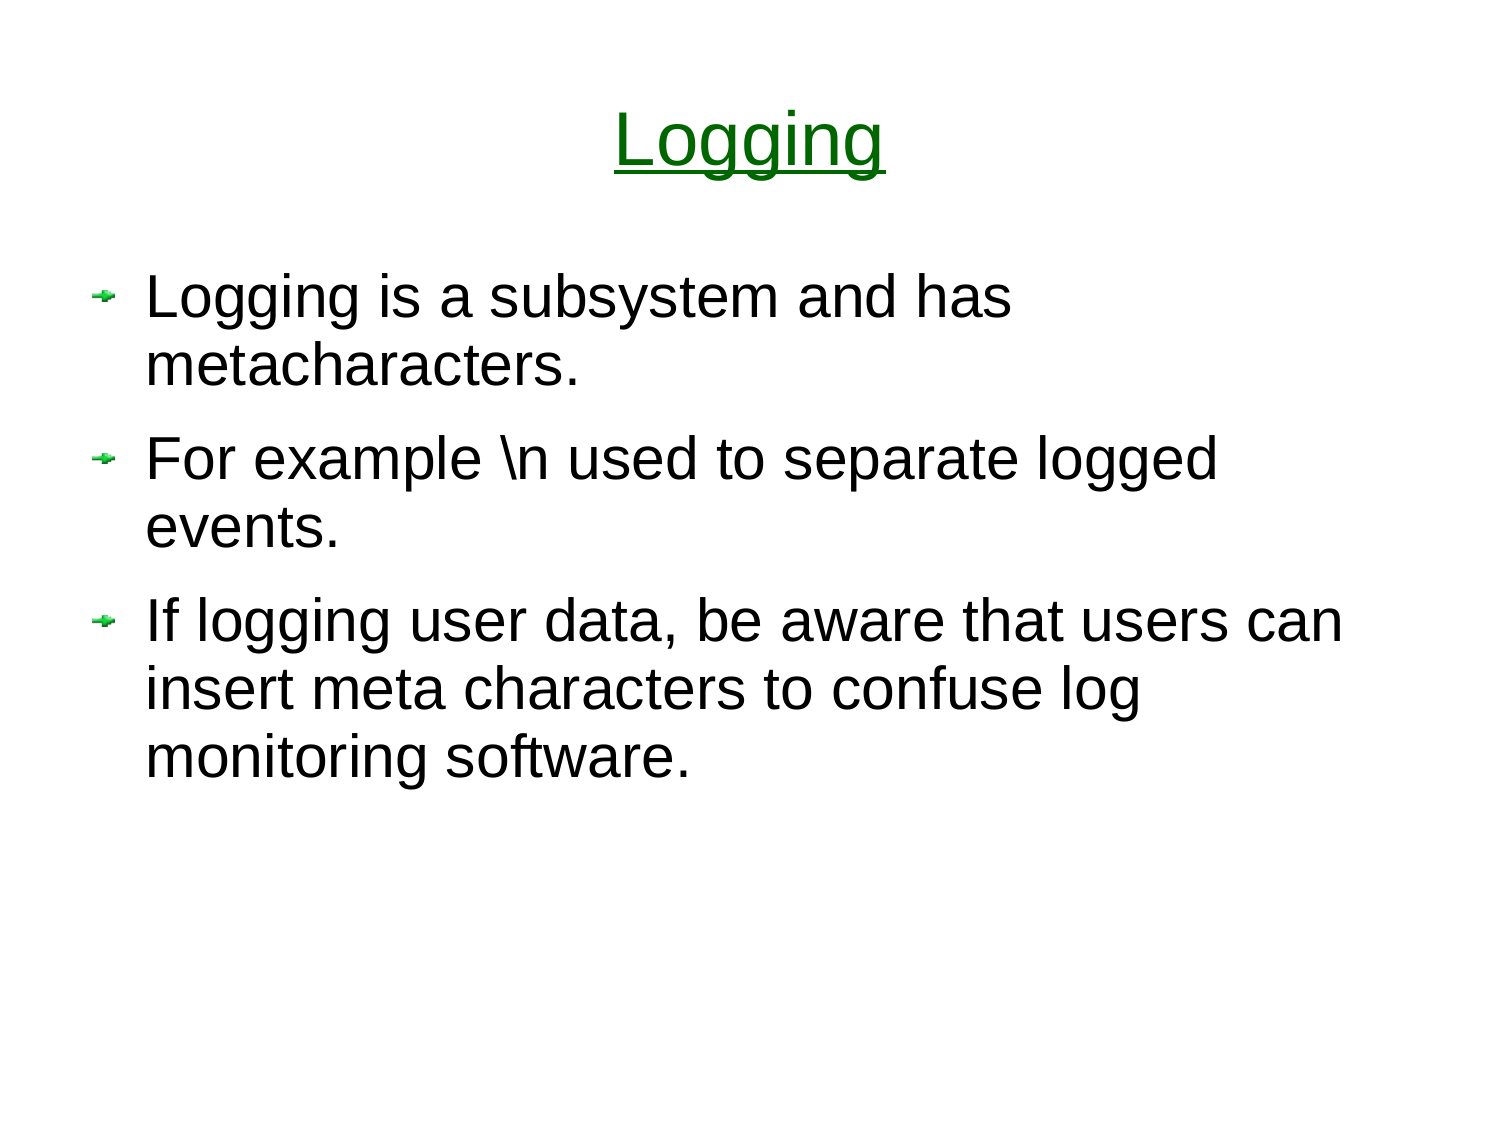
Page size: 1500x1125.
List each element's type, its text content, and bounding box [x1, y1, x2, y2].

title Logging [75, 45, 1425, 233]
list Logging is a subsystem and has metacharacters. For example \n used to separate logged events. If logging user data, be aware that users can insert meta characters to confuse log monitoring software. [75, 262, 1425, 1006]
